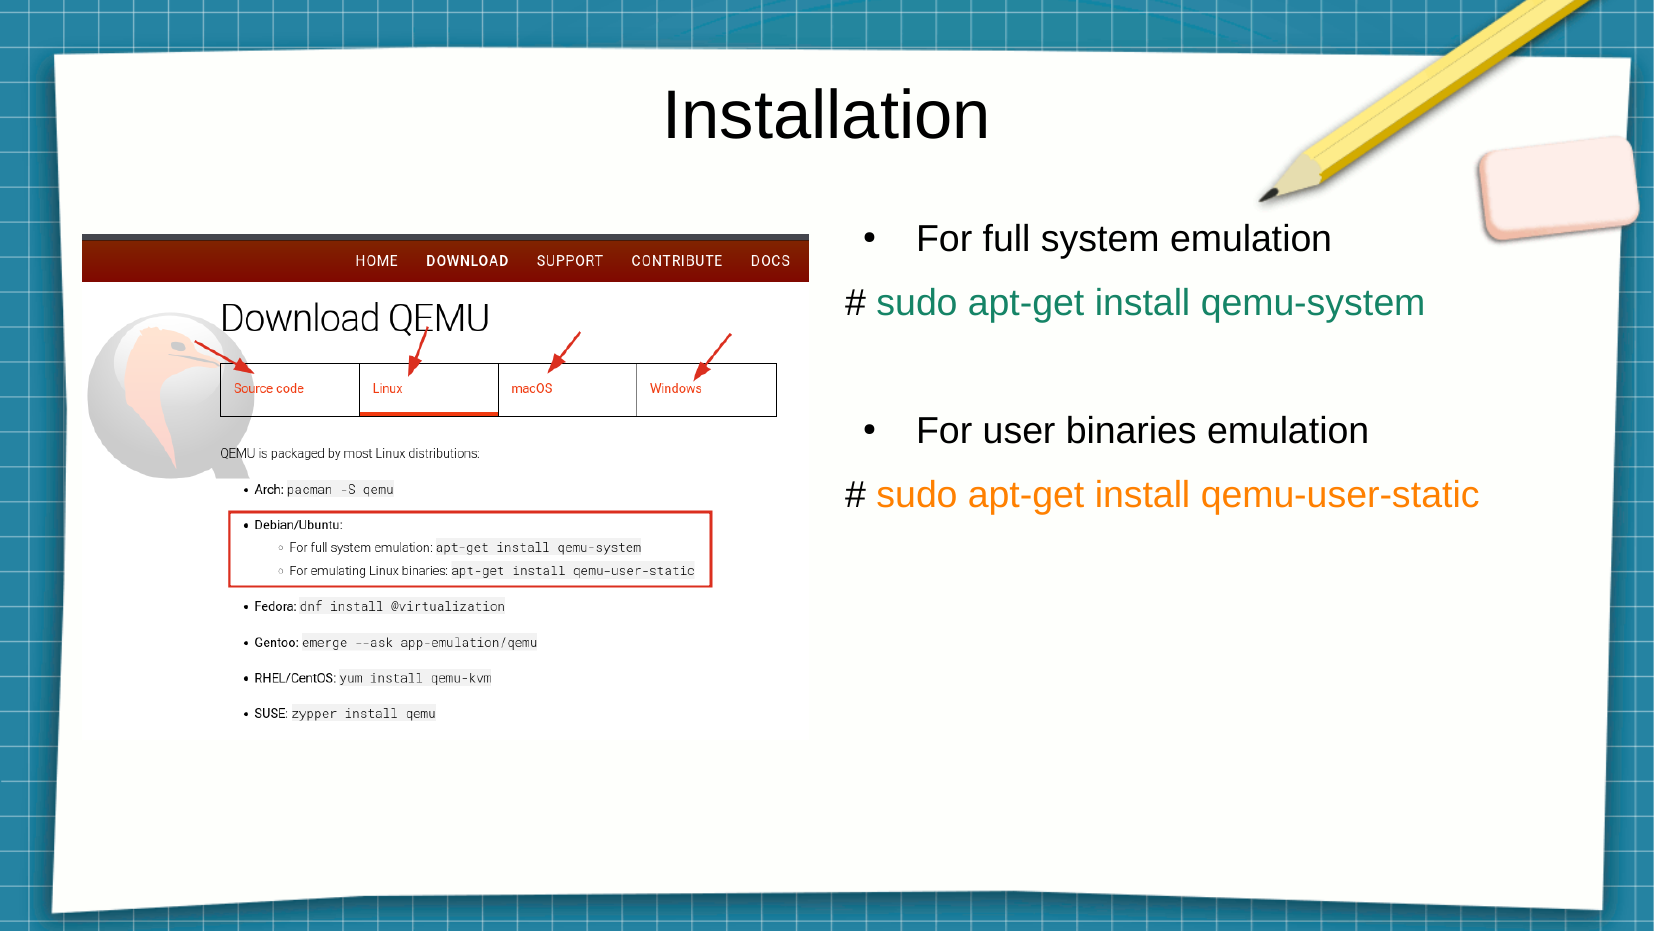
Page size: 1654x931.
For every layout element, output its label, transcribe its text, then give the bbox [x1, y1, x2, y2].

title Installation [82, 37, 1571, 193]
list For full system emulation # sudo apt-get install qemu-system For user binaries emulation # sudo apt-get install qemu-user-static [845, 217, 1572, 758]
picture [0, 0, 1654, 931]
